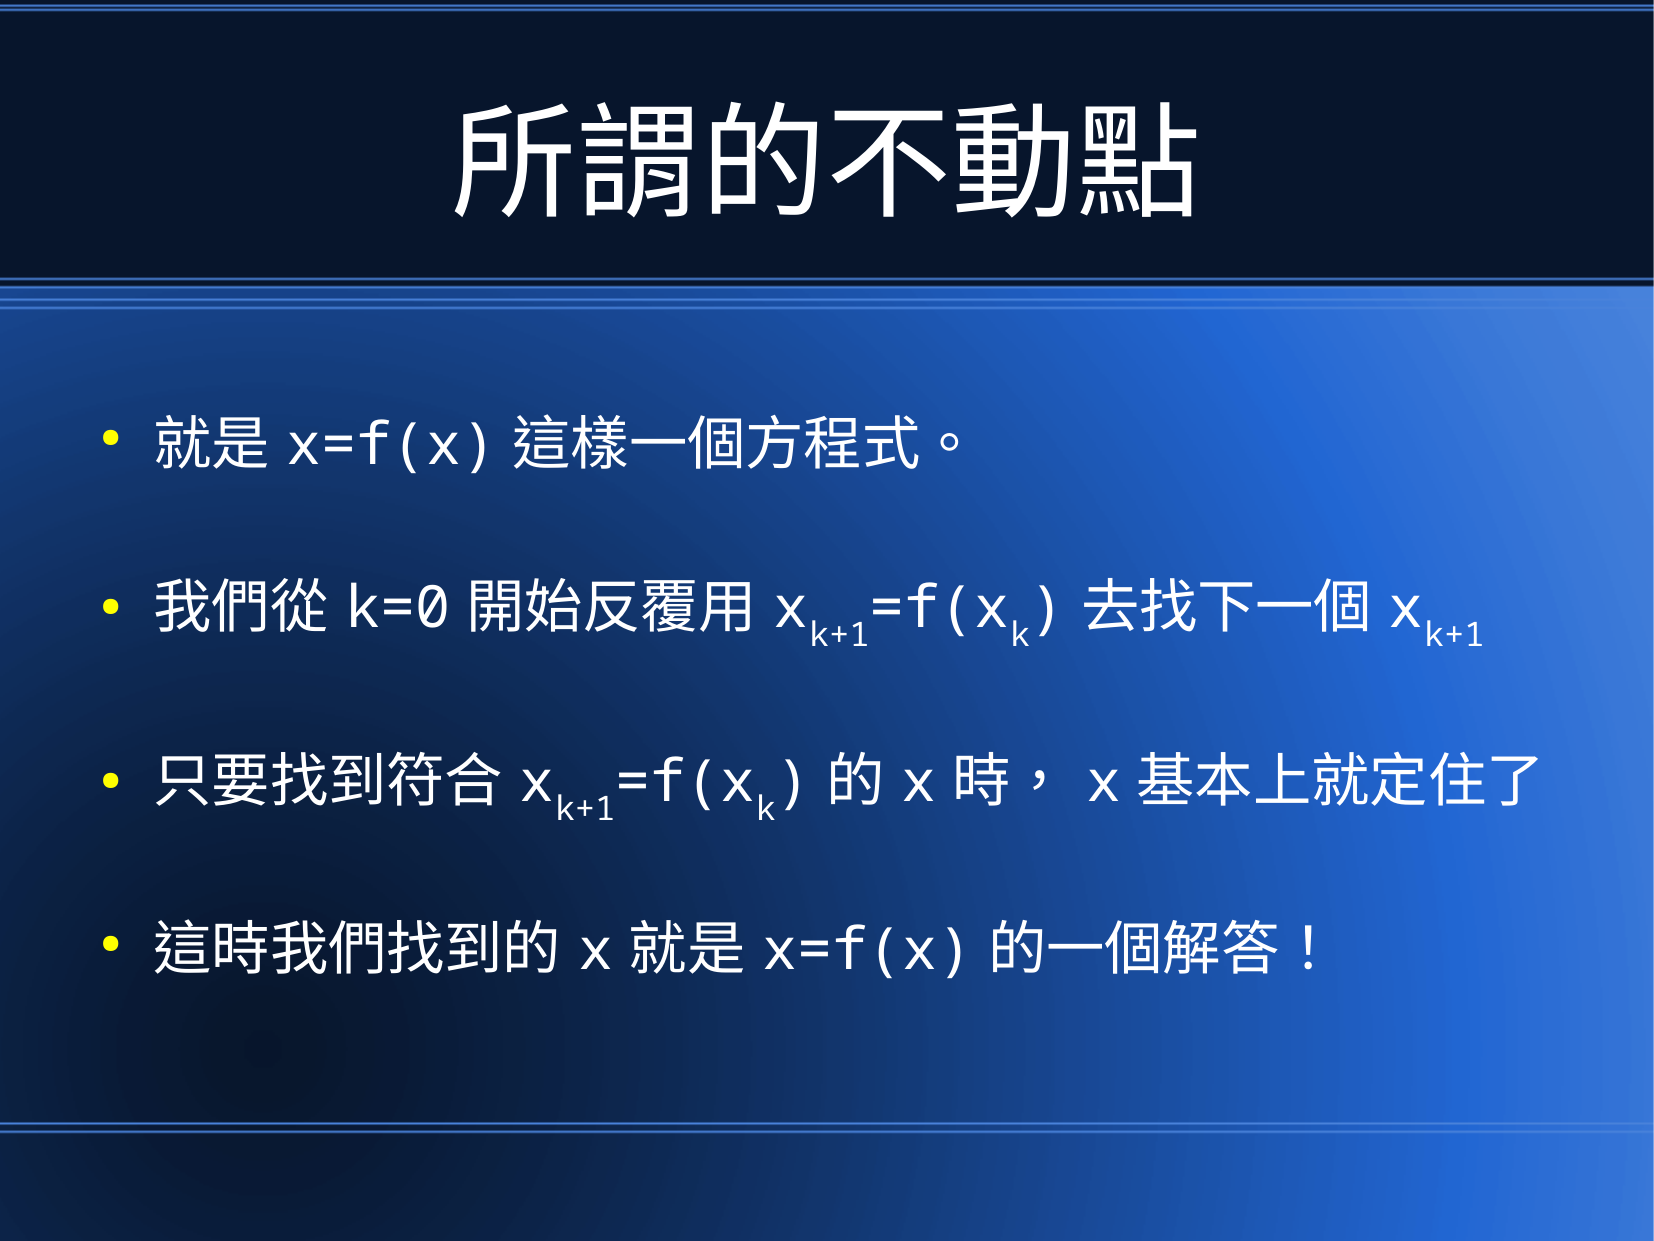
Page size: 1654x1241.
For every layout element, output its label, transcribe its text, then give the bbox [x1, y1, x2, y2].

picture [0, 0, 1654, 1241]
title 所謂的不動點 [82, 49, 1571, 257]
list 就是x=f(x)這樣一個方程式。 我們從k=0開始反覆用xk+1=f(xk)去找下一個xk+1 只要找到符合xk+1=f(xk)的x時，x基本上就定住了 這時我們找到的x就是x=f(x)的一個解答！ [82, 355, 1571, 1241]
